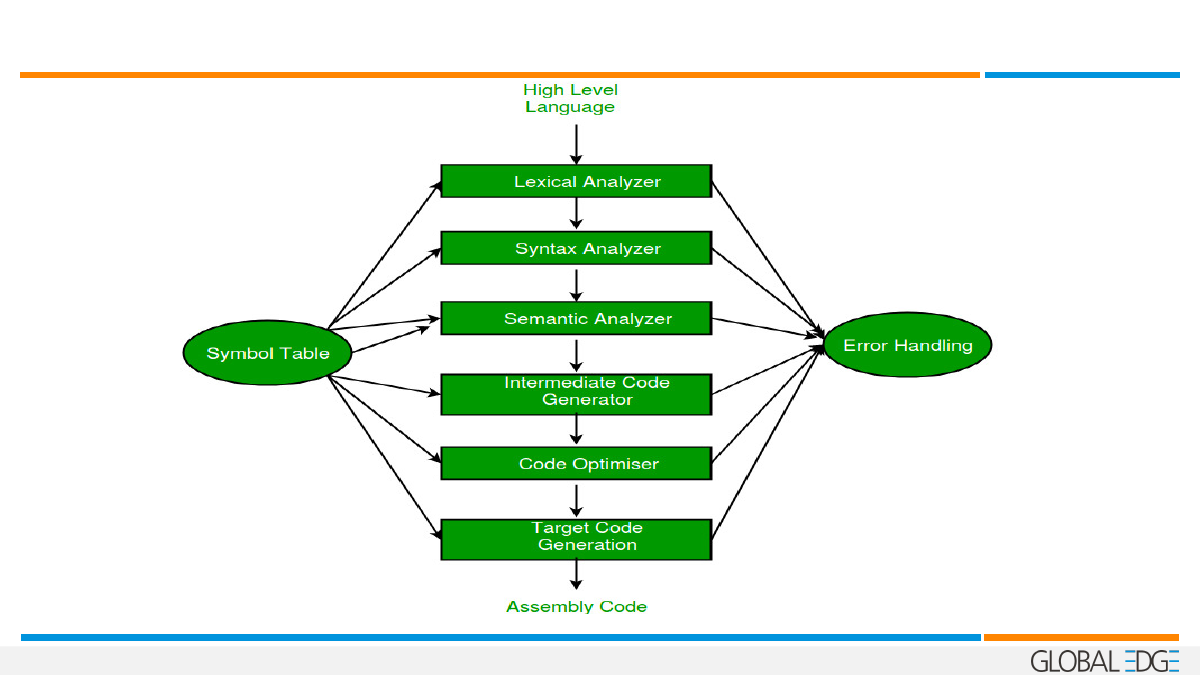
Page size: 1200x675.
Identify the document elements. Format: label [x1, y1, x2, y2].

picture [1031, 650, 1179, 672]
picture [172, 81, 1004, 614]
